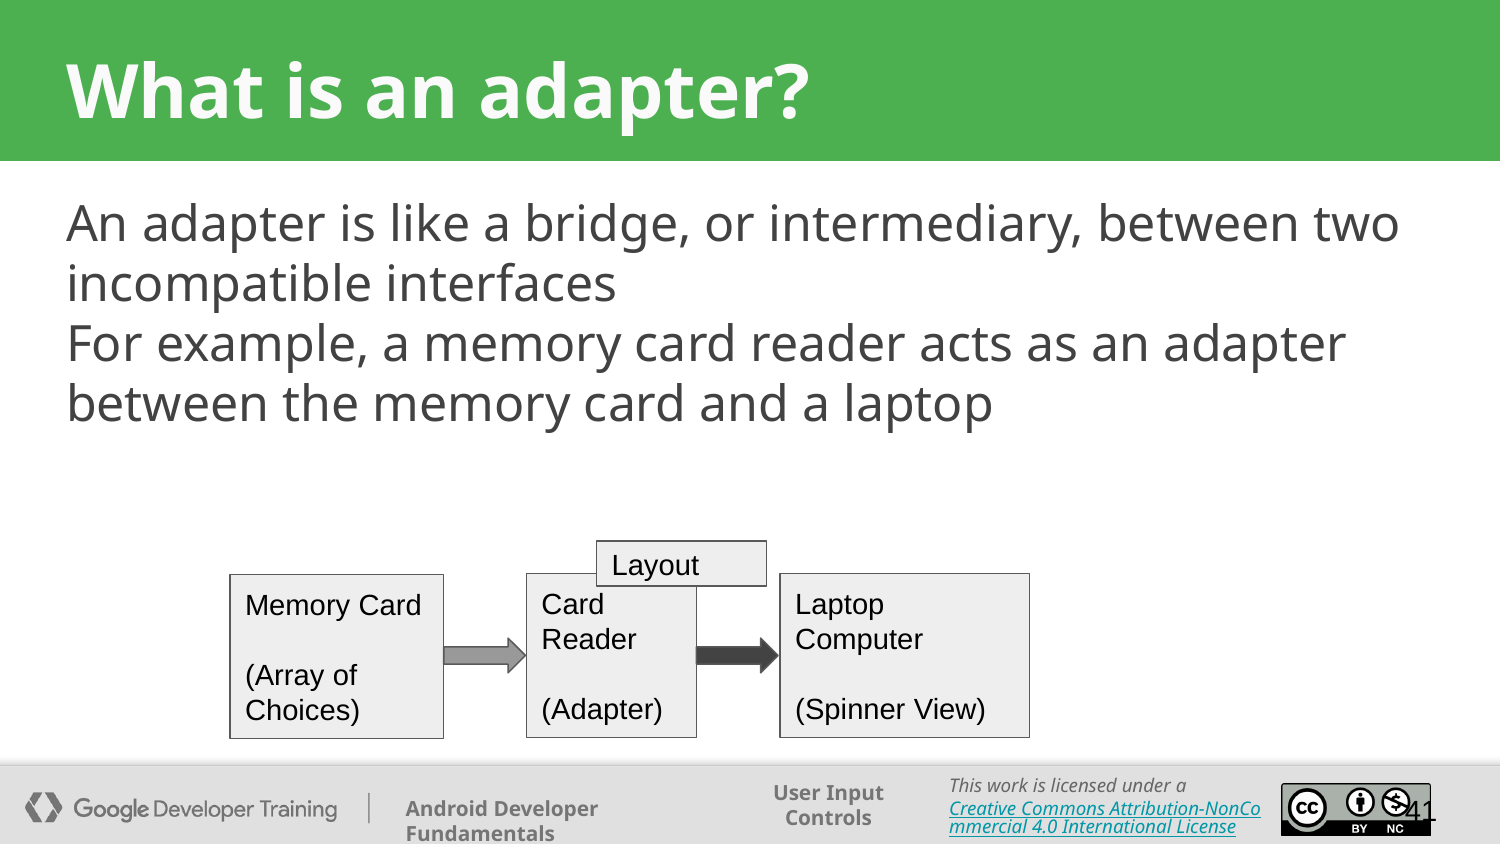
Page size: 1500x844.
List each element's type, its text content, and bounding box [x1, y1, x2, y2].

list An adapter is like a bridge, or intermediary, between two incompatible interfaces For example, a memory card reader acts as an adapter between the memory card and a laptop [51, 176, 1480, 519]
text_box [443, 638, 526, 673]
slide_number <number> [1389, 777, 1480, 842]
text_box Laptop Computer (Spinner View) [780, 573, 1030, 738]
text_box Layout [596, 541, 767, 586]
title What is an adapter? [51, 28, 1449, 122]
text_box [696, 638, 779, 673]
picture [0, 161, 1500, 844]
text_box Memory Card (Array of Choices) [229, 574, 444, 739]
text_box Card Reader (Adapter) [526, 573, 697, 738]
